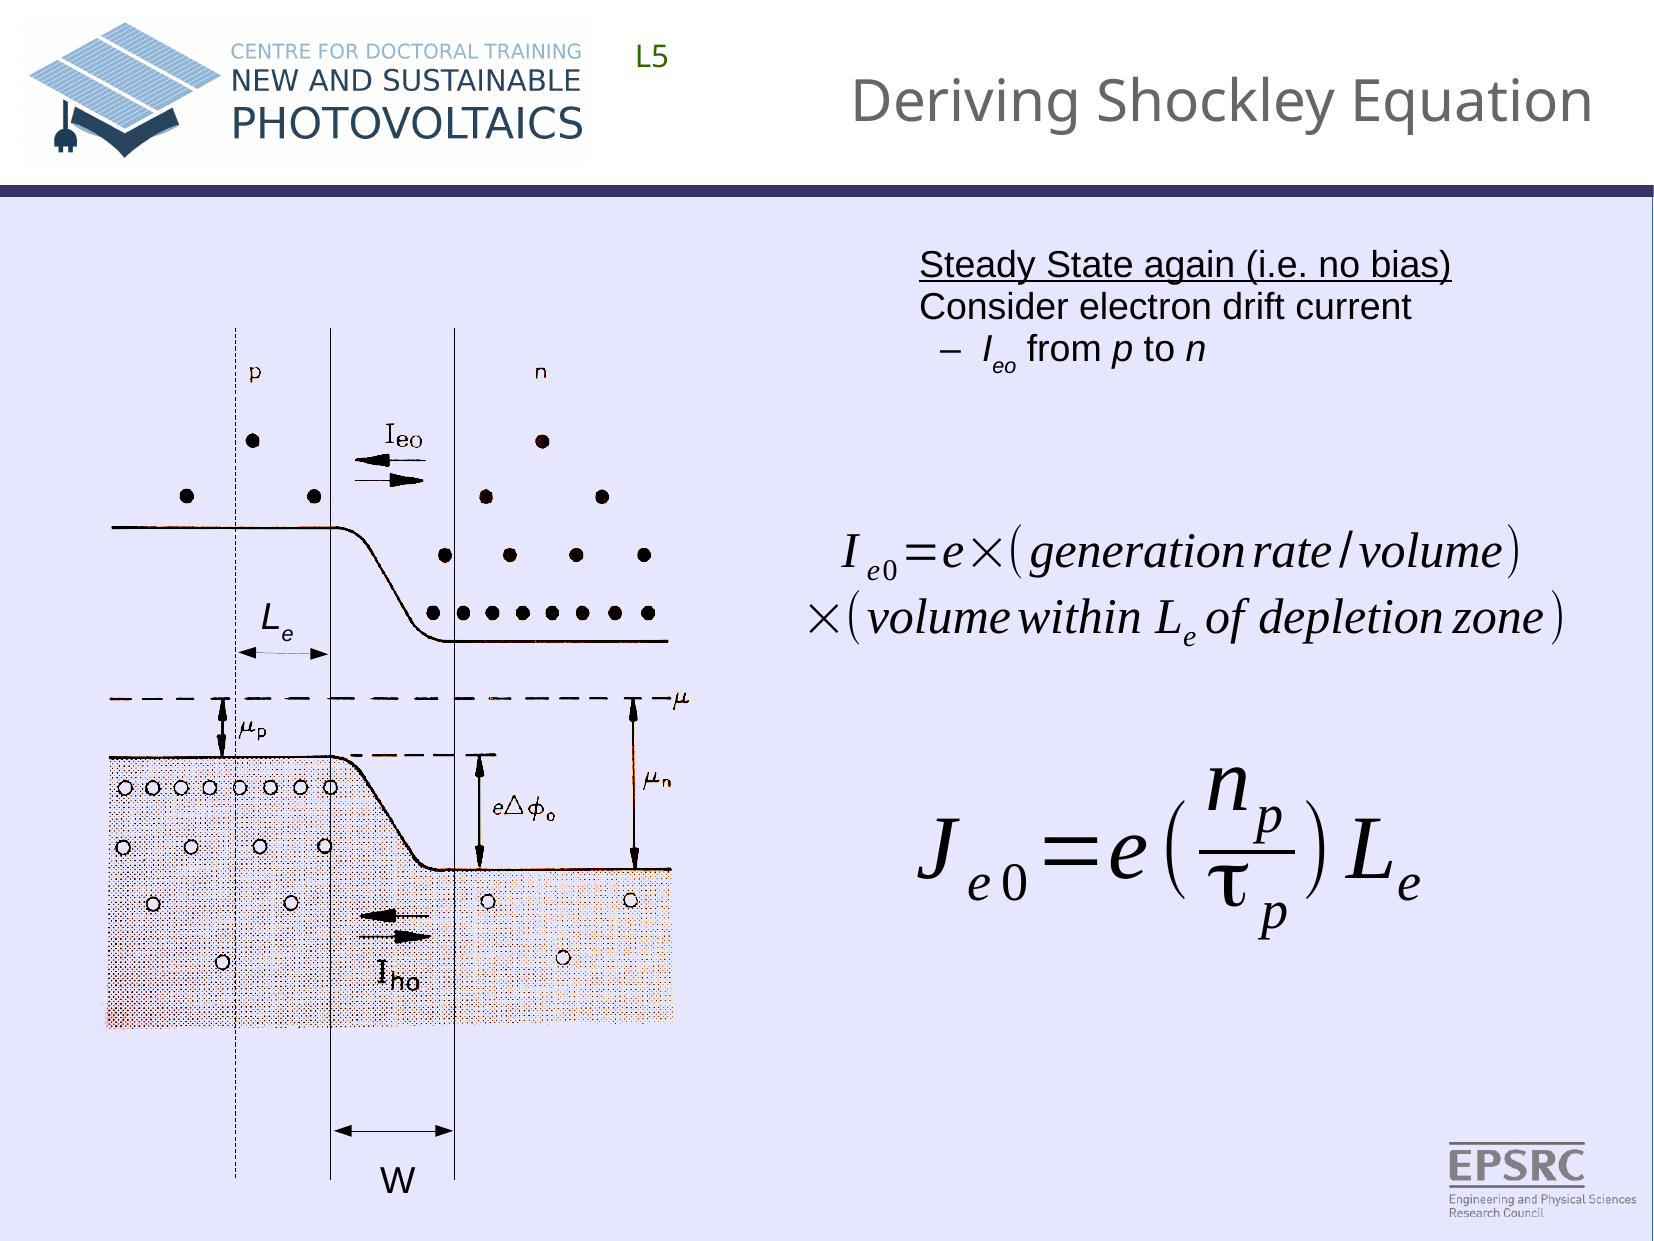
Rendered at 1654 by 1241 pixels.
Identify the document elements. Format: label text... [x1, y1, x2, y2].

picture [19, 17, 591, 166]
text_box L5 [620, 29, 880, 80]
picture [92, 333, 330, 1040]
text_box [0, 197, 1653, 1241]
text_box Le [246, 587, 309, 680]
picture [1449, 1142, 1636, 1217]
text_box Steady State again (i.e. no bias) Consider electron drift current – Ieo from p to n [904, 236, 1467, 386]
chart [791, 520, 1578, 653]
chart [893, 730, 1445, 942]
picture [455, 333, 698, 1040]
picture [331, 333, 454, 1040]
text_box W [365, 1152, 431, 1241]
text_box Deriving Shockley Equation [758, 55, 1610, 146]
